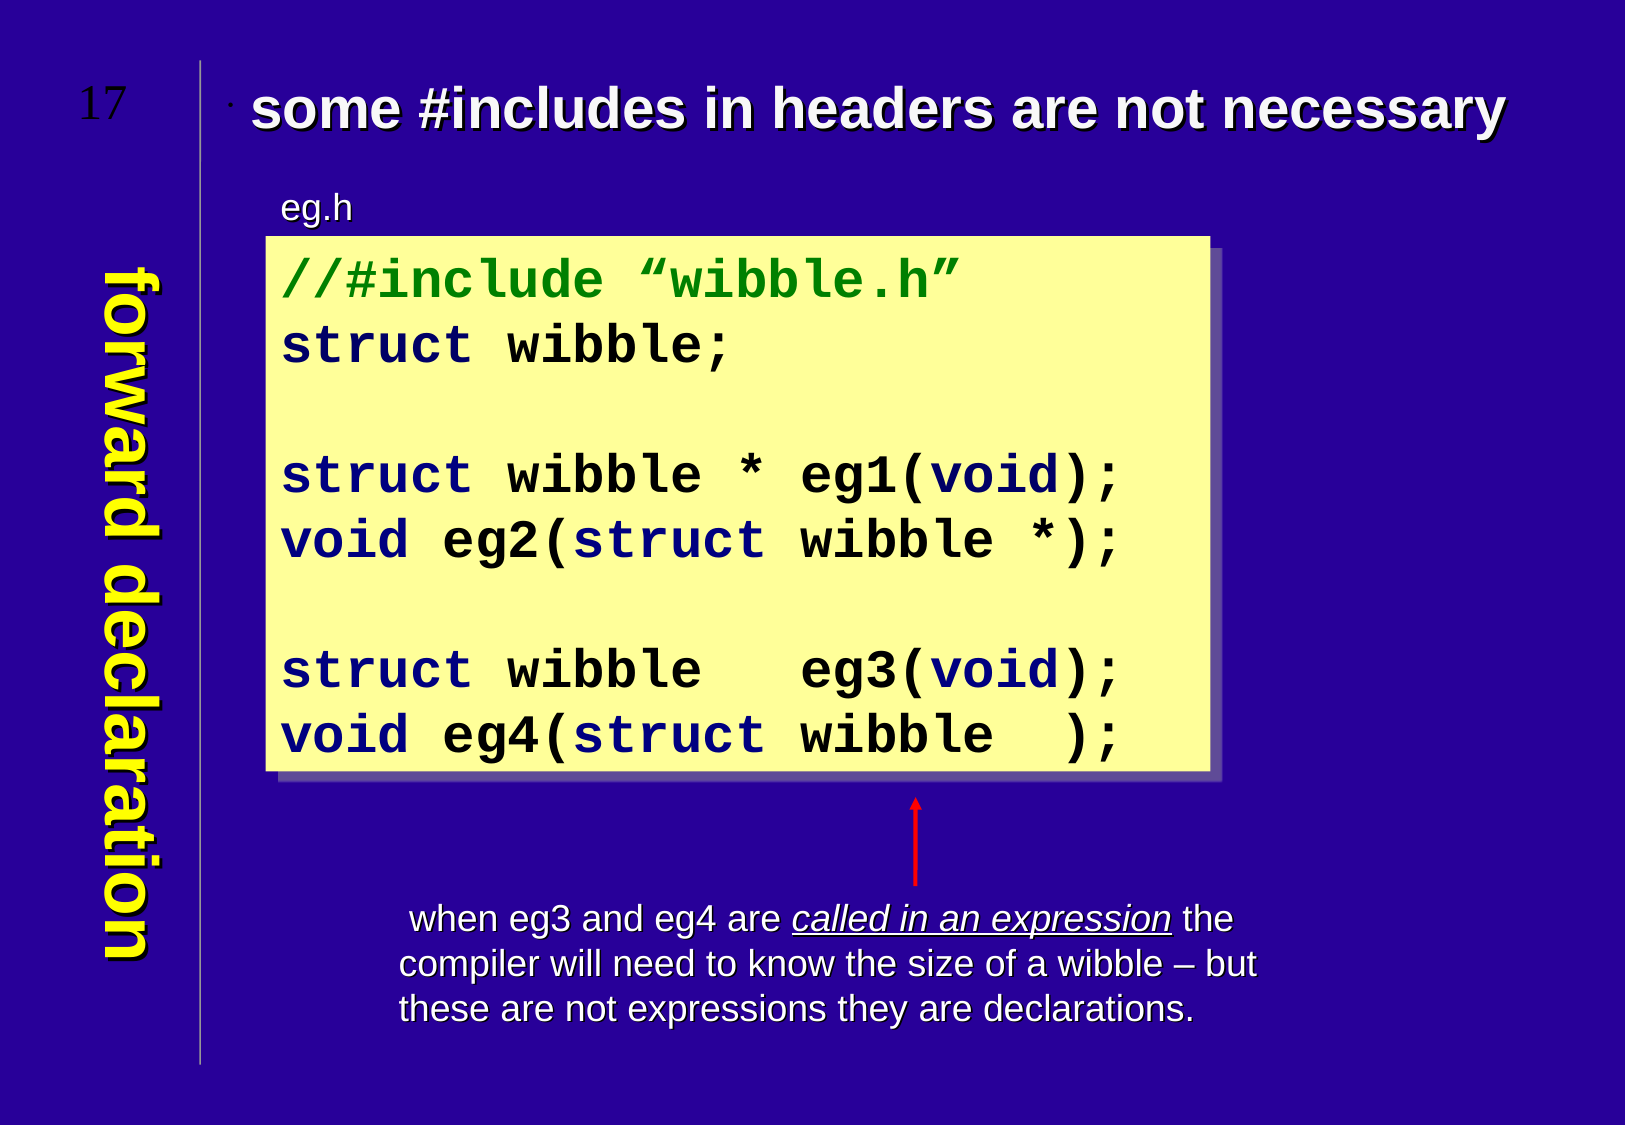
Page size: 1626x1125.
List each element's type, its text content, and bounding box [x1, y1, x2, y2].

text_box when eg3 and eg4 are called in an expression the compiler will need to know the size of a wibble – but these are not expressions they are declarations. [383, 885, 1329, 1037]
list some #includes in headers are not necessary [212, 62, 1581, 1063]
title forward declaration [50, 187, 188, 1063]
text_box eg.h [265, 175, 514, 237]
text_box //#include “wibble.h” struct wibble; struct wibble * eg1(void); void eg2(struct wibble *); struct wibble eg3(void); void eg4(struct wibble ); [265, 236, 1211, 772]
